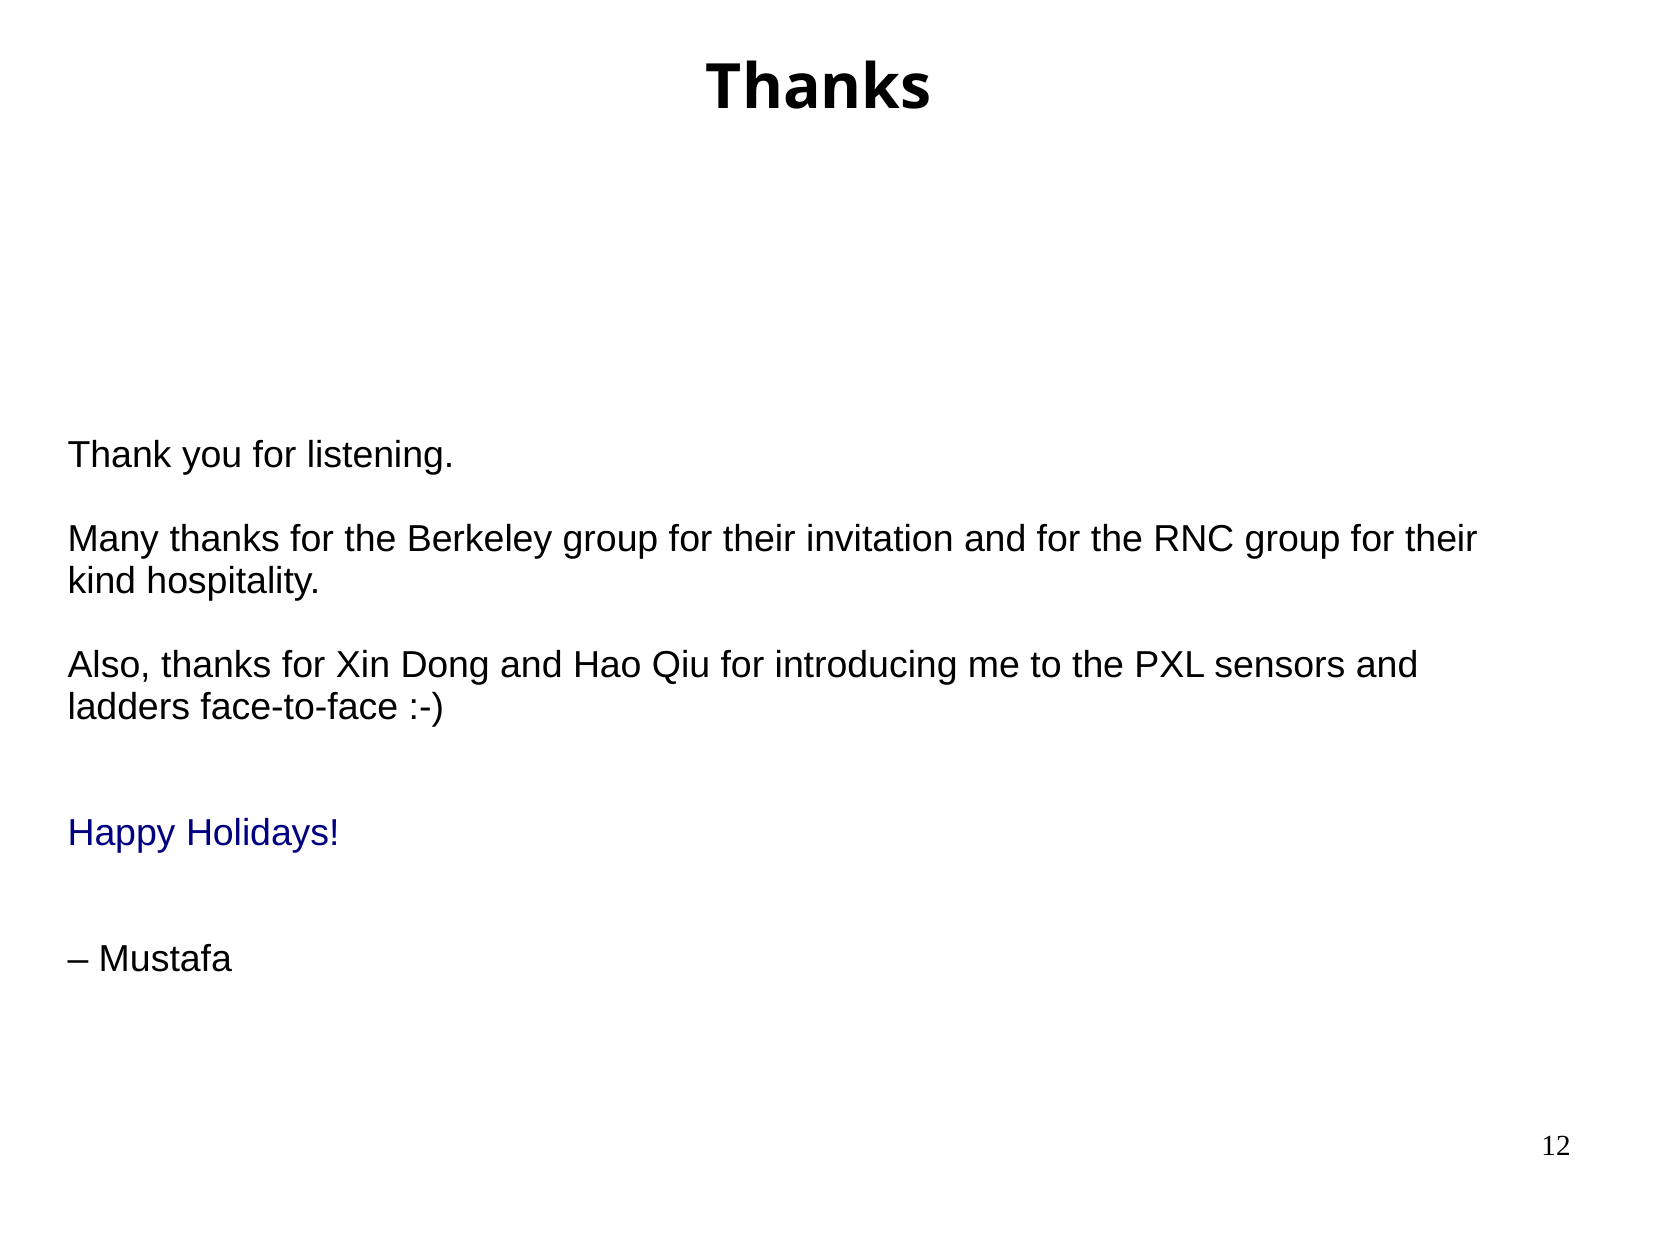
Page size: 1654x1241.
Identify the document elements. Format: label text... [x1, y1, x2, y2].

title Thanks [82, 49, 1571, 121]
text_box Thank you for listening. Many thanks for the Berkeley group for their invitation and for the RNC group for their kind hospitality. Also, thanks for Xin Dong and Hao Qiu for introducing me to the PXL sensors and ladders face-to-face :-) Happy Holidays! – Mustafa [52, 384, 1561, 987]
